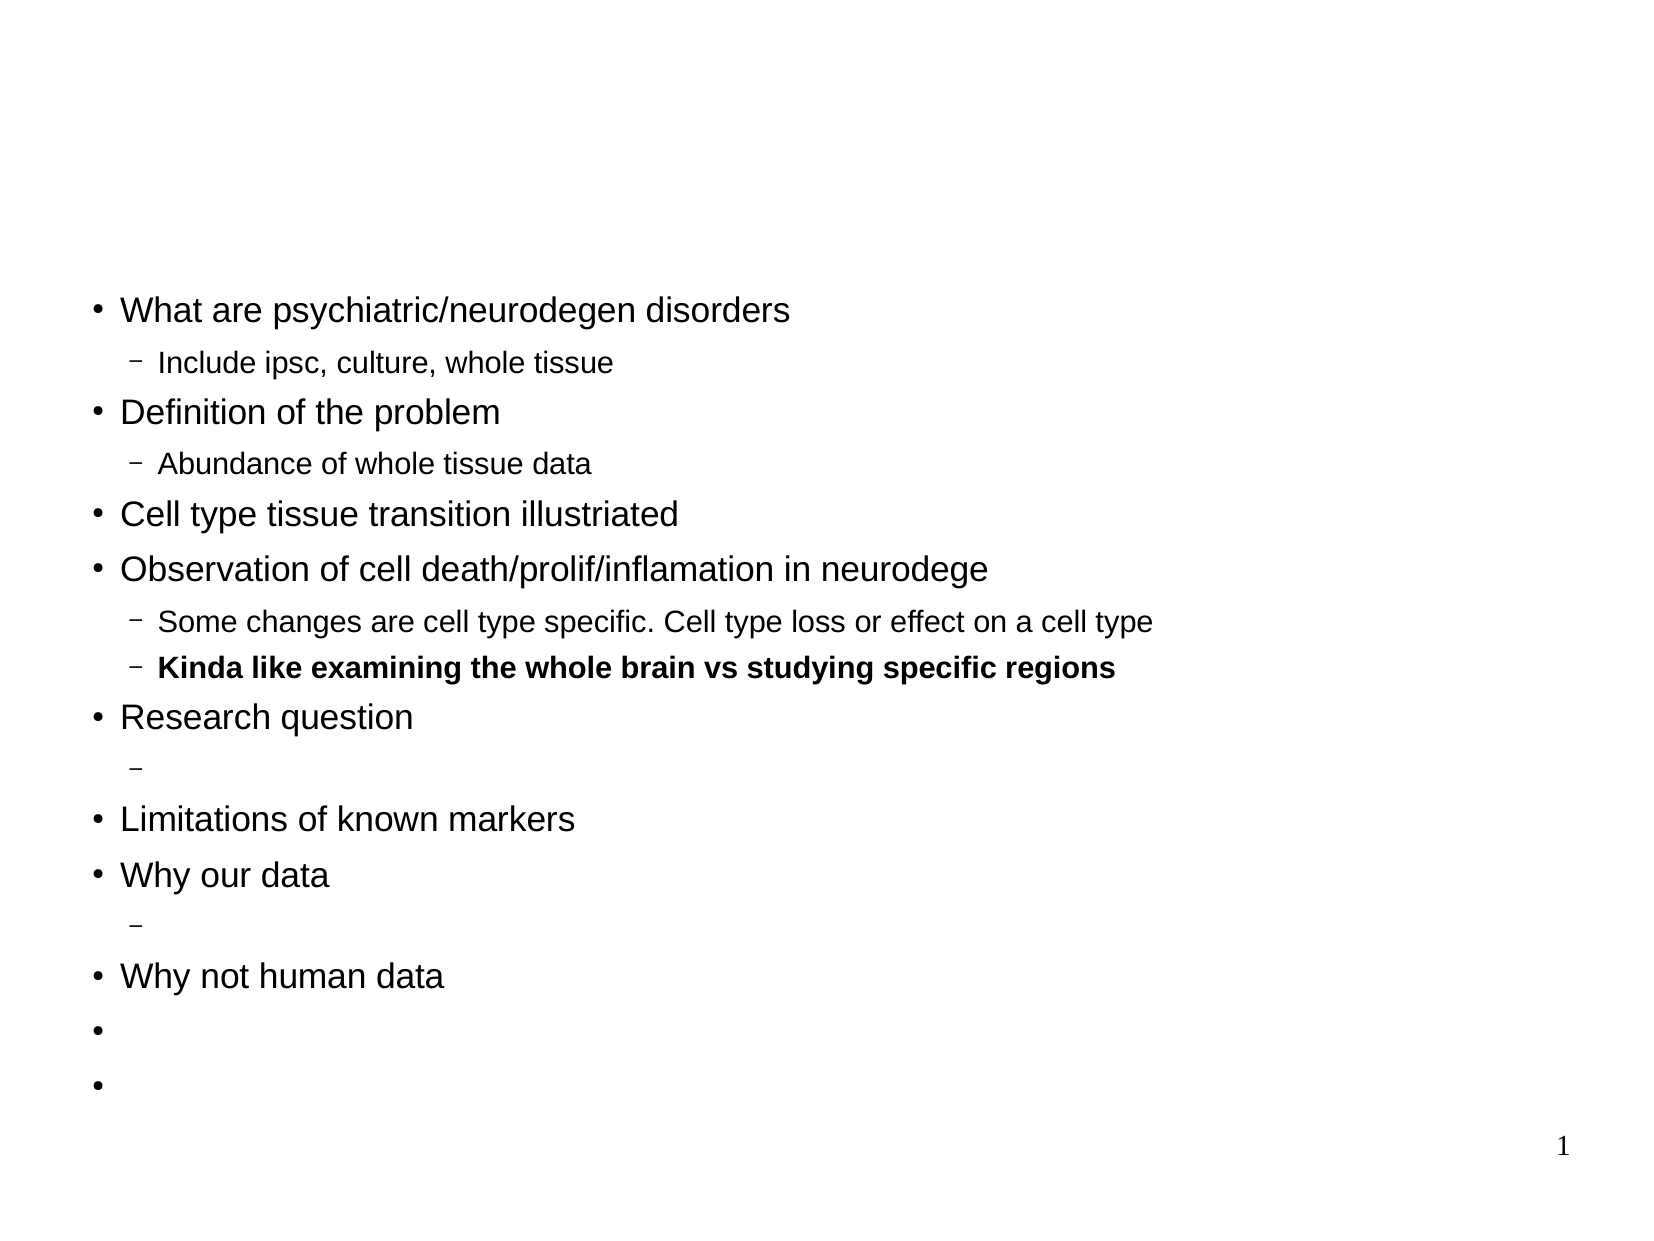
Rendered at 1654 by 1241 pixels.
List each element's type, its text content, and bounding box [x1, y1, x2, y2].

list What are psychiatric/neurodegen disorders Include ipsc, culture, whole tissue Definition of the problem Abundance of whole tissue data Cell type tissue transition illustriated Observation of cell death/prolif/inflamation in neurodege Some changes are cell type specific. Cell type loss or effect on a cell type Kinda like examining the whole brain vs studying specific regions Research question Limitations of known markers Why our data Why not human data [82, 290, 1571, 1010]
